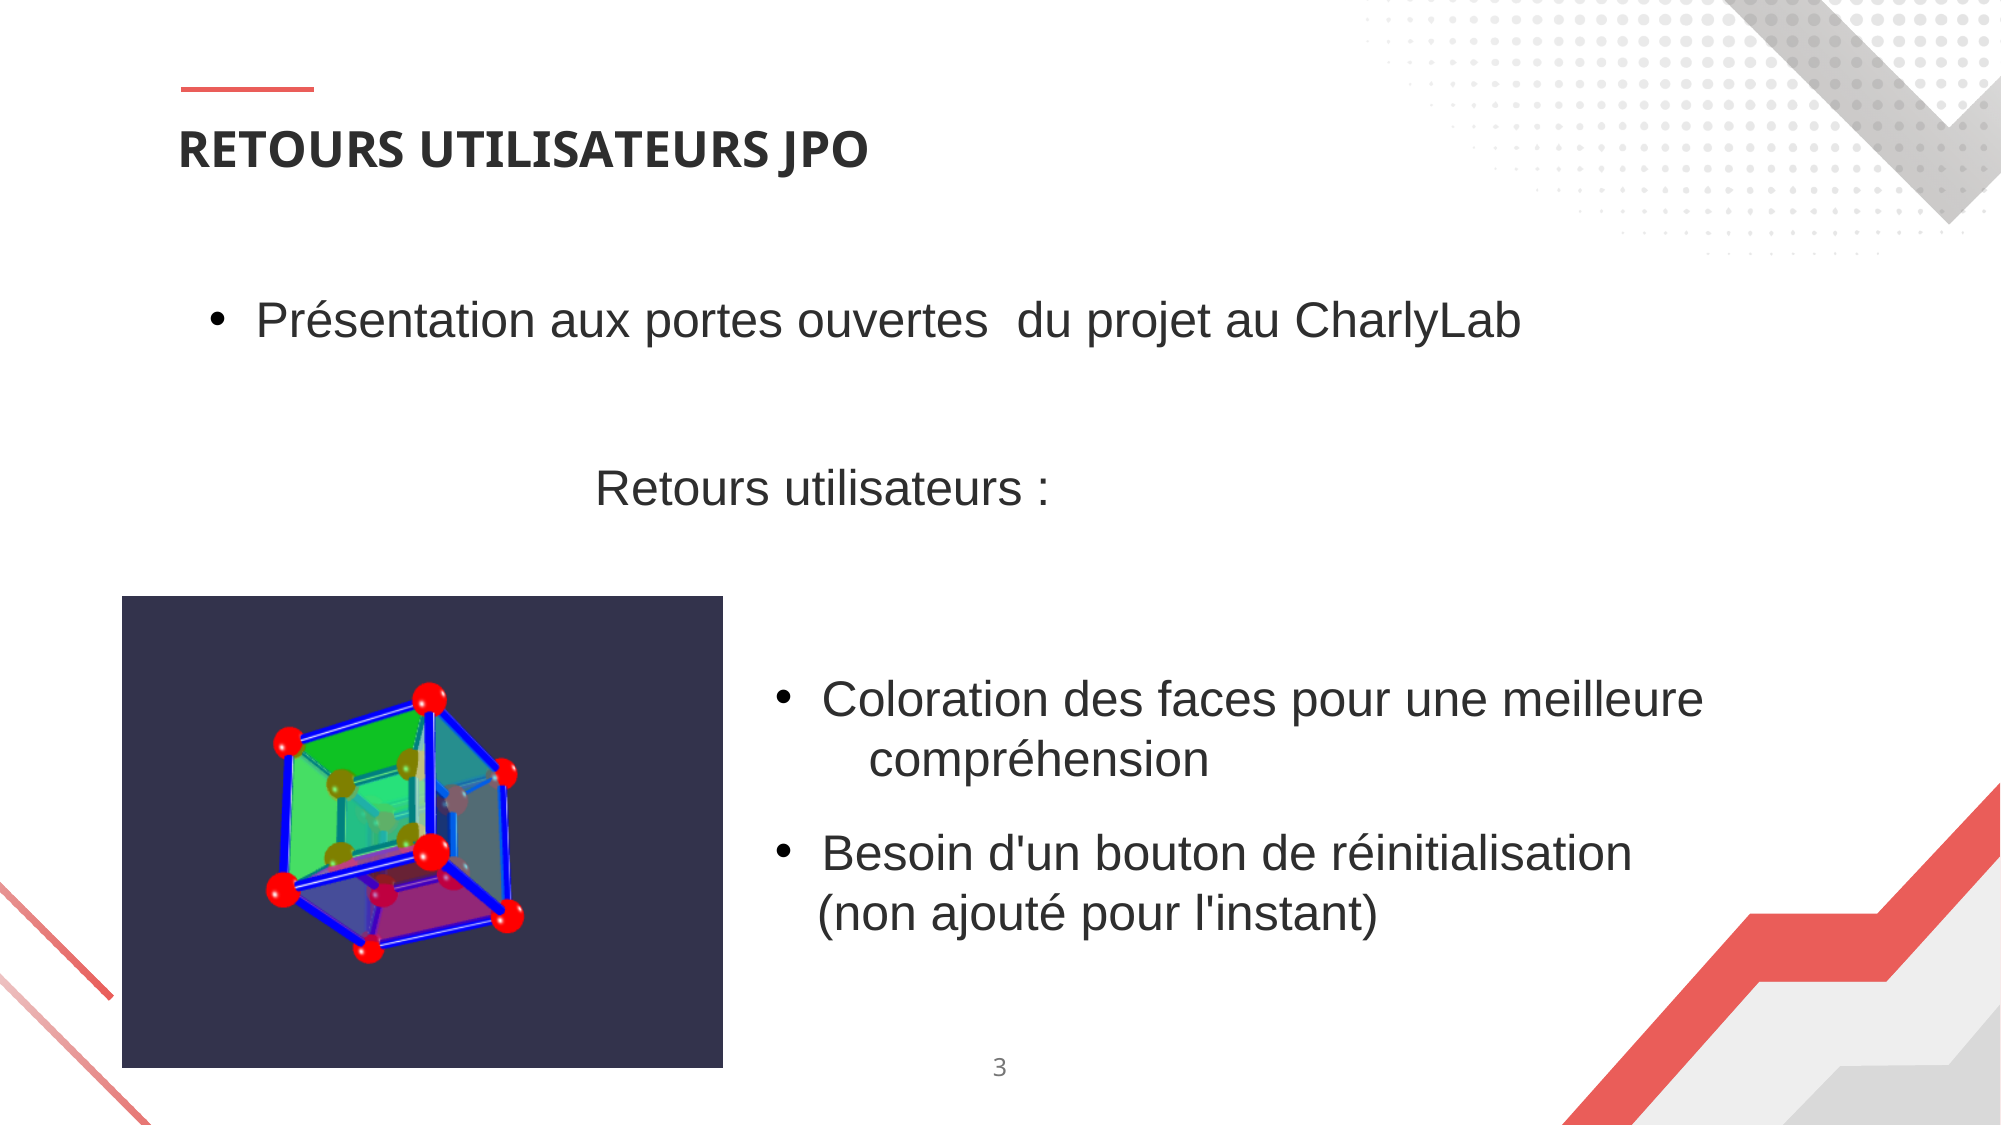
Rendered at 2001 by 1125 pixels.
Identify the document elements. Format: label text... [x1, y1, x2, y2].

text_box Retours utilisateurs : [579, 447, 1239, 570]
text_box Coloration des faces pour une meilleure compréhension [759, 658, 1825, 812]
text_box Besoin d'un bouton de réinitialisation (non ajouté pour l'instant) [759, 812, 2000, 1010]
title RETOURS UTILISATEURS JPO [157, 97, 1843, 223]
text_box 3 [965, 1038, 1035, 1099]
picture [122, 596, 723, 1068]
text_box Présentation aux portes ouvertes du projet au CharlyLab [193, 280, 1624, 417]
